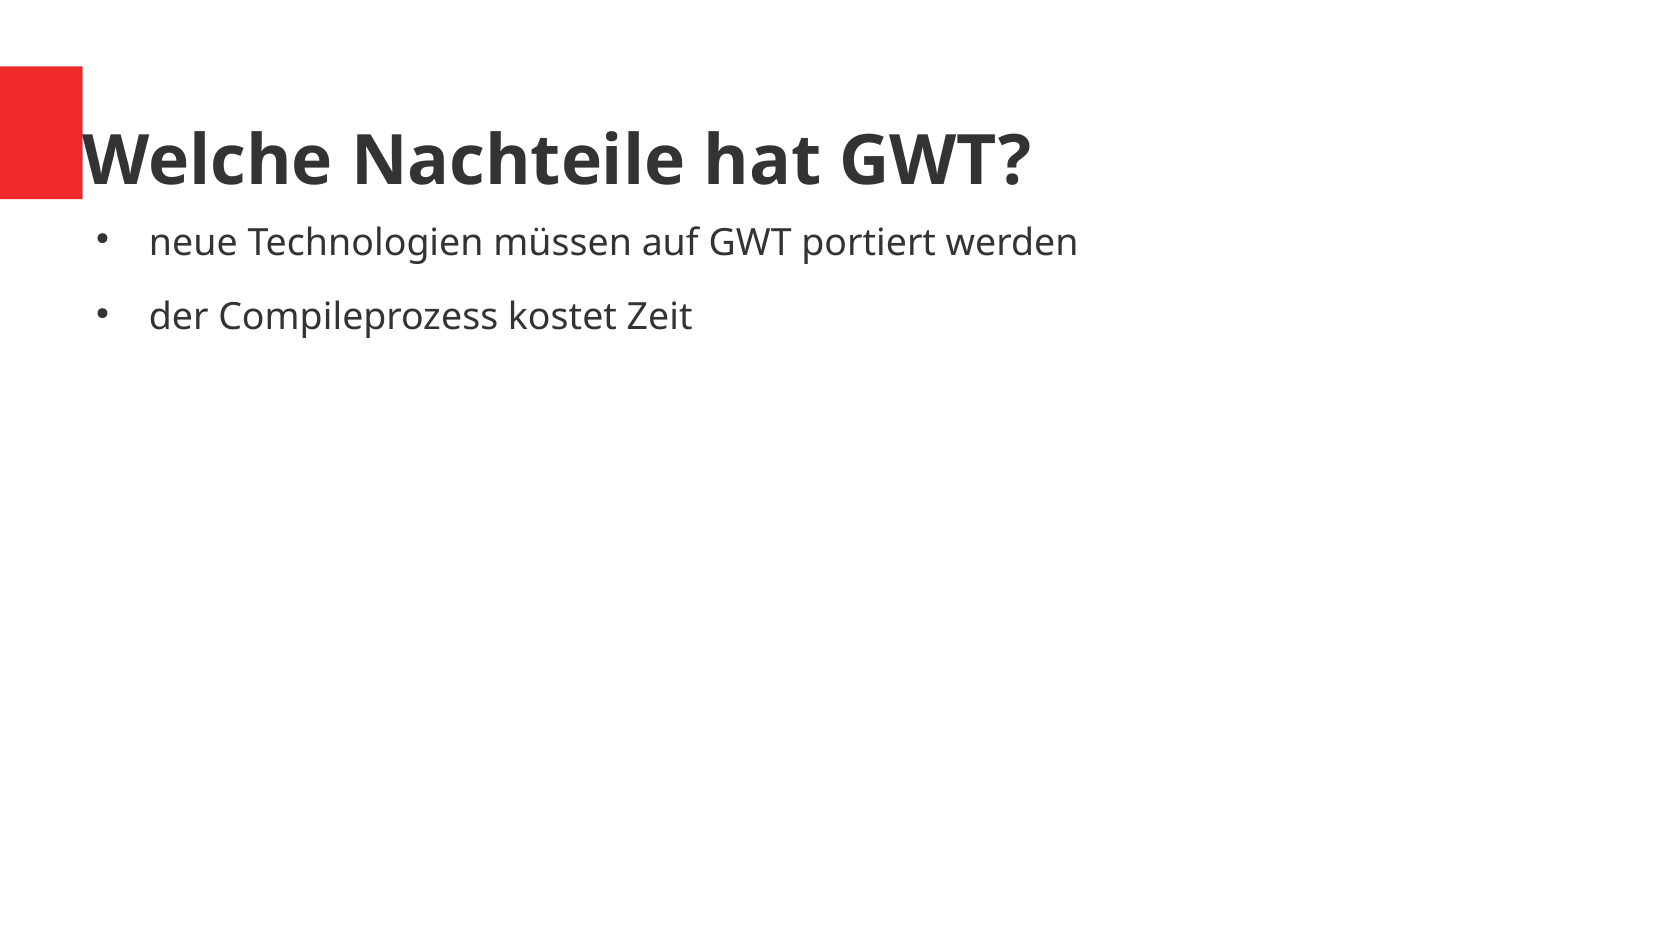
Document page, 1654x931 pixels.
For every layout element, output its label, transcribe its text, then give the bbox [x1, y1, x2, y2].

list neue Technologien müssen auf GWT portiert werden der Compileprozess kostet Zeit [78, 217, 1567, 792]
title Welche Nachteile hat GWT? [82, 33, 1571, 196]
